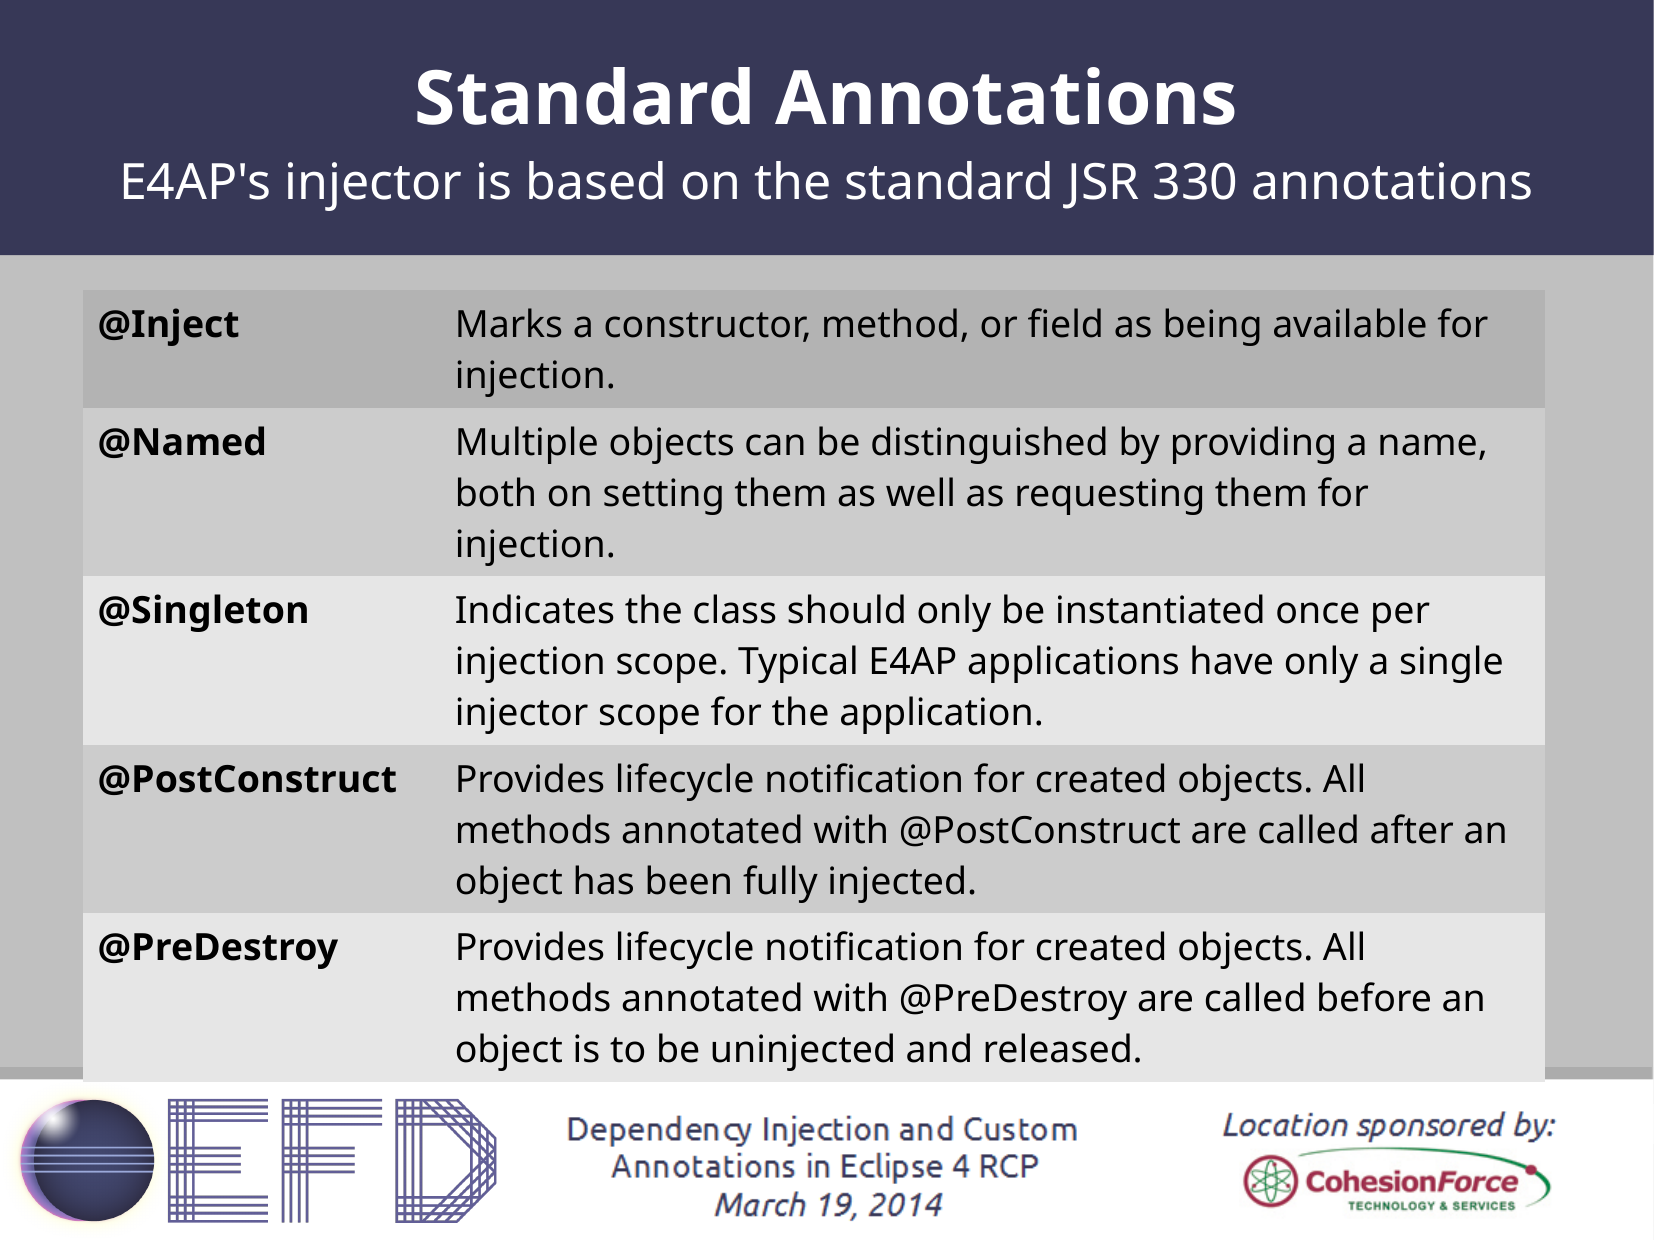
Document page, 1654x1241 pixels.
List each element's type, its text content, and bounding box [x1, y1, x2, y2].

picture [0, 1079, 497, 1241]
table_cell Multiple objects can be distinguished by providing a name, both on setting them as well as requesting them for injection. [440, 408, 1545, 576]
picture [549, 1082, 1105, 1241]
table_cell @PreDestroy [83, 913, 440, 1082]
picture [1110, 1104, 1654, 1241]
table_cell @Named [83, 408, 440, 576]
table_cell Indicates the class should only be instantiated once per injection scope. Typical E4AP applications have only a single injector scope for the application. [440, 576, 1545, 745]
table_cell Provides lifecycle notification for created objects. All methods annotated with @PreDestroy are called before an object is to be uninjected and released. [440, 913, 1545, 1082]
table_header Marks a constructor, method, or field as being available for injection. [440, 290, 1545, 408]
table_cell @Singleton [83, 576, 440, 745]
table_header @Inject [83, 290, 440, 408]
title Standard Annotations E4AP's injector is based on the standard JSR 330 annotations [82, 25, 1571, 233]
table_cell @PostConstruct [83, 745, 440, 913]
table_cell Provides lifecycle notification for created objects. All methods annotated with @PostConstruct are called after an object has been fully injected. [440, 745, 1545, 913]
